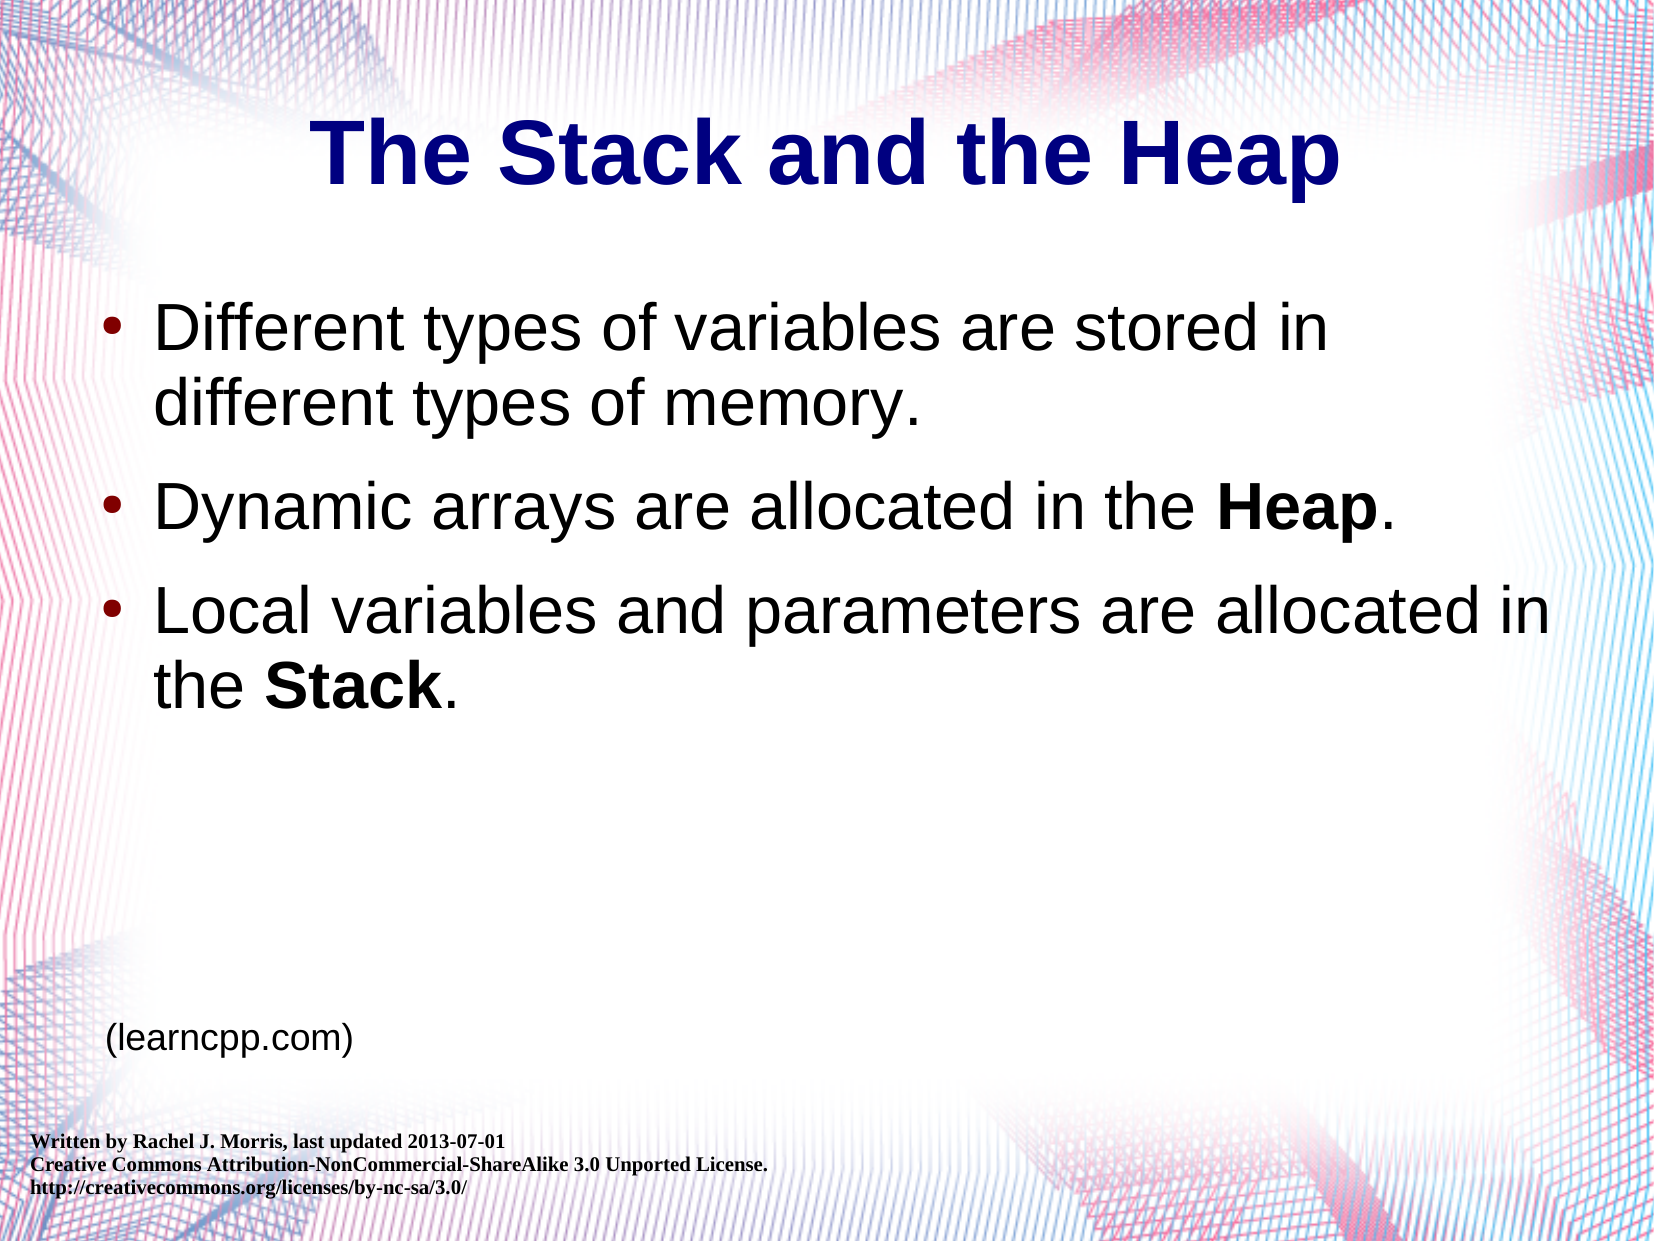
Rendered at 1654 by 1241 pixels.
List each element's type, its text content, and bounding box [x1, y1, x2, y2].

title The Stack and the Heap [82, 49, 1571, 257]
list Different types of variables are stored in different types of memory. Dynamic arrays are allocated in the Heap. Local variables and parameters are allocated in the Stack. [82, 290, 1571, 1010]
text_box (learncpp.com) [90, 1009, 1561, 1067]
picture [0, 0, 1654, 1241]
